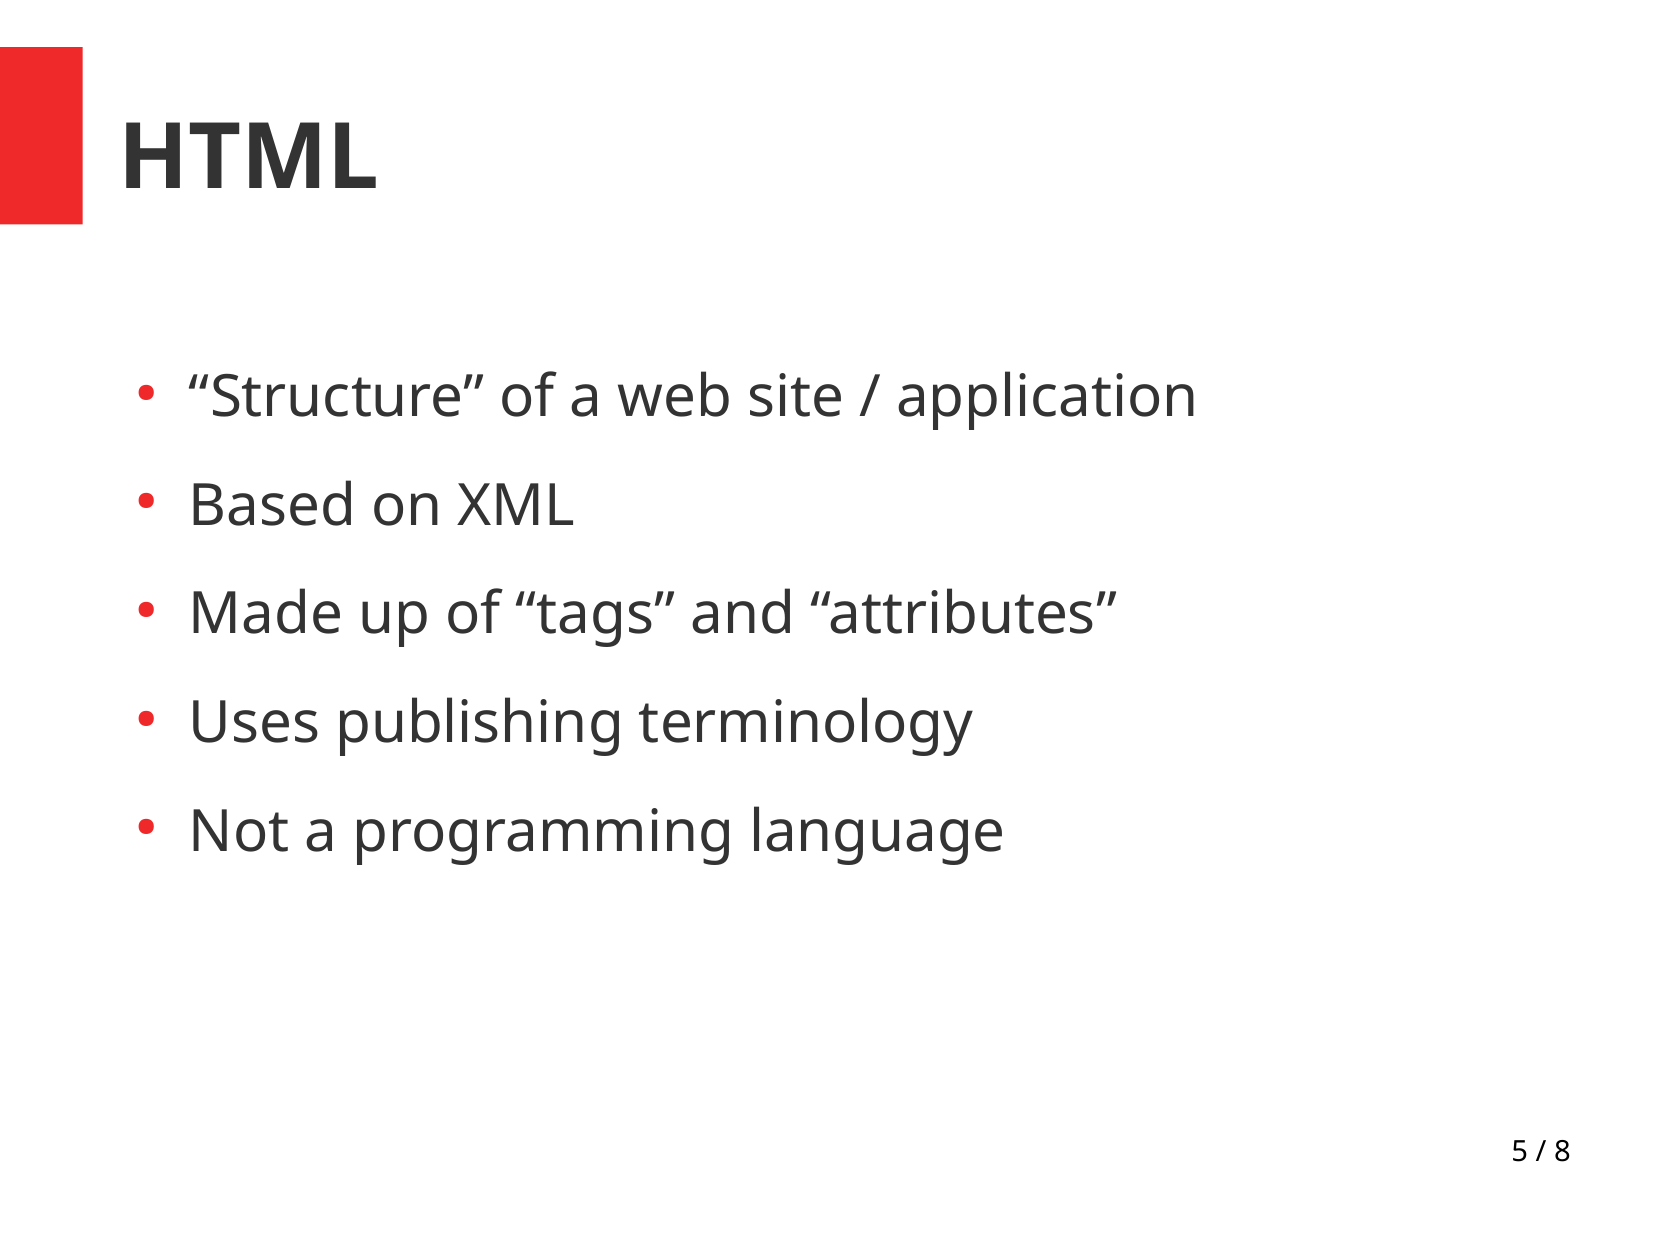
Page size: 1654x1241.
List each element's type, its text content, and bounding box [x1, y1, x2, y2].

list “Structure” of a web site / application Based on XML Made up of “tags” and “attributes” Uses publishing terminology Not a programming language [118, 354, 1536, 1074]
title HTML [118, 49, 1571, 257]
